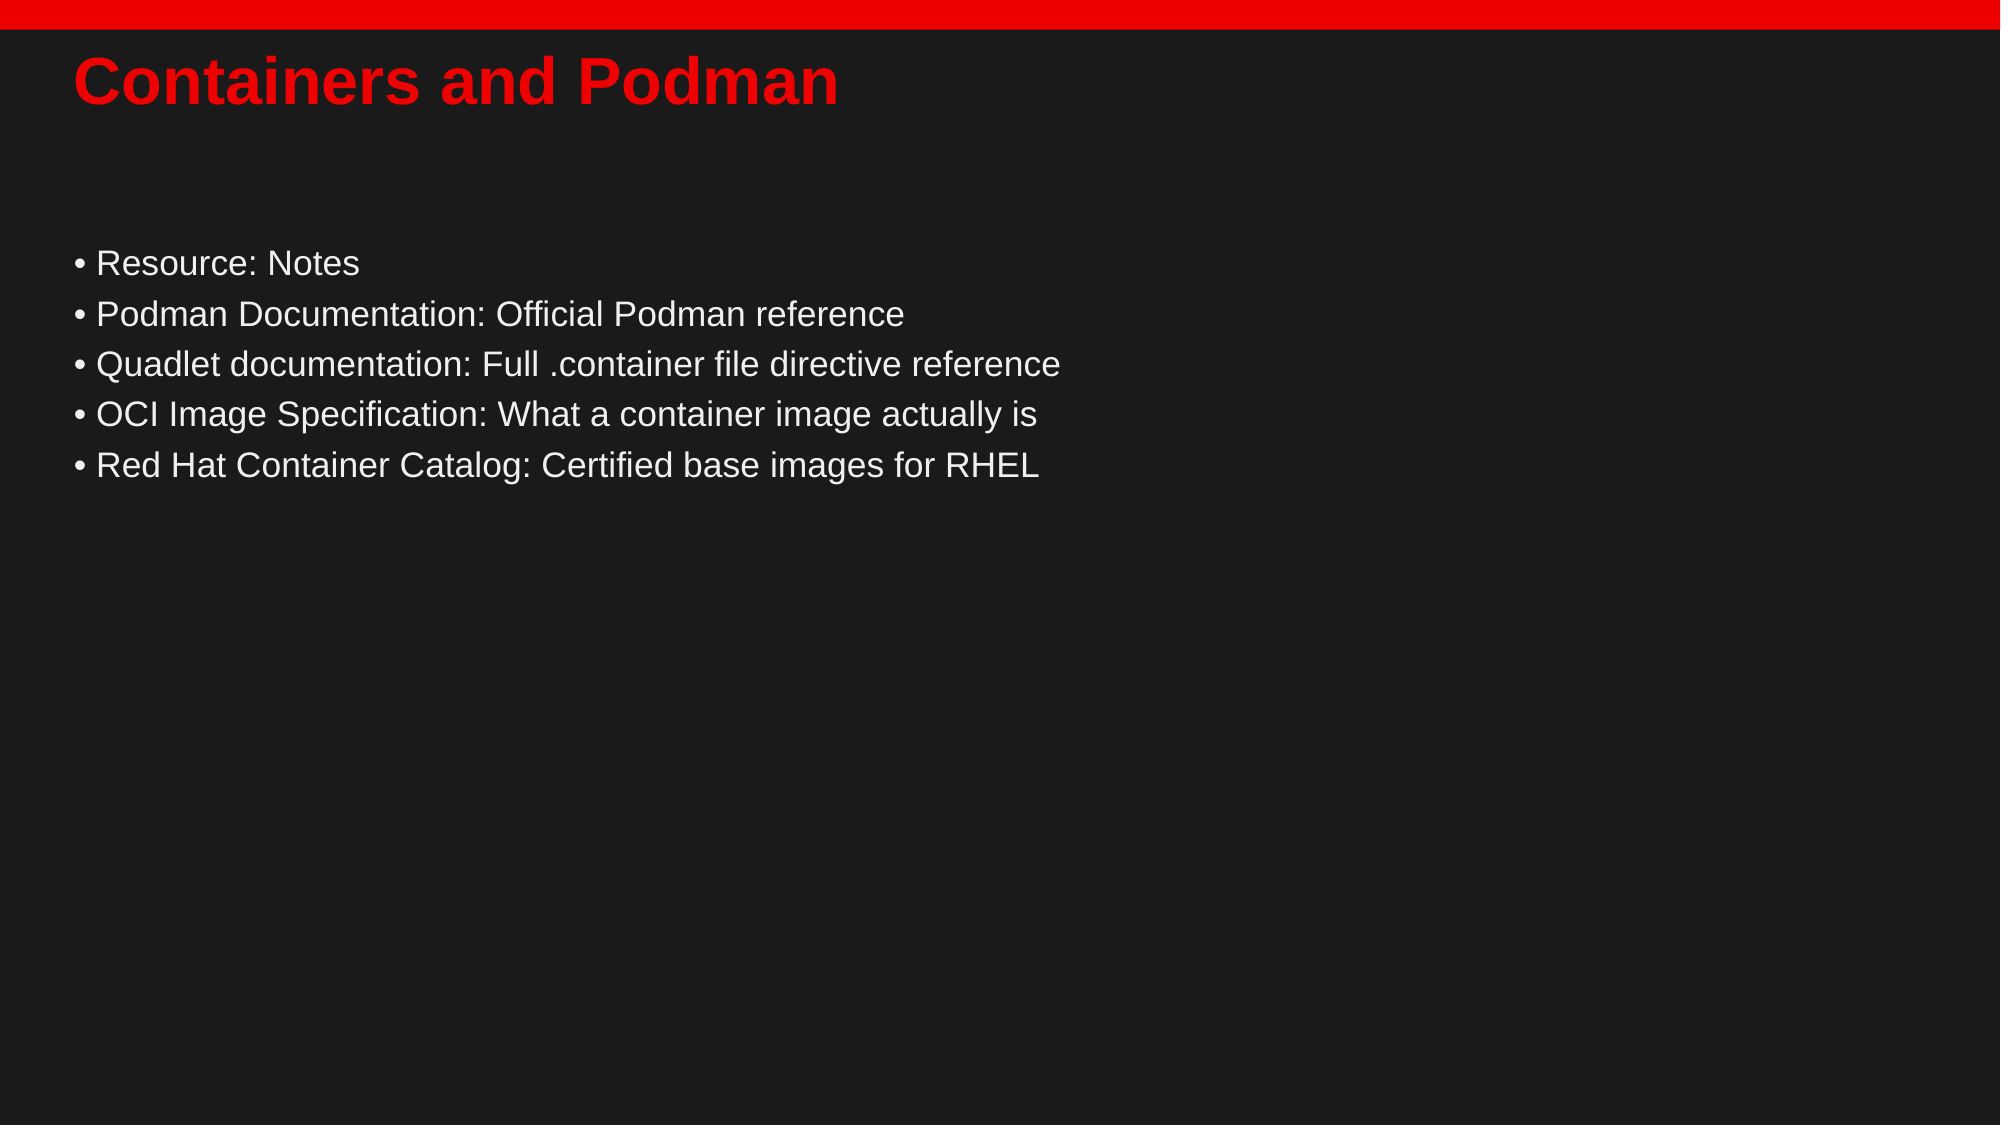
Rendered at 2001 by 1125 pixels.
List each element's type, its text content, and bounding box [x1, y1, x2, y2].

text_box [0, 0, 2001, 30]
text_box Containers and Podman [59, 36, 1942, 208]
text_box • Resource: Notes • Podman Documentation: Official Podman reference • Quadlet documentation: Full .container file directive reference • OCI Image Specification: What a container image actually is • Red Hat Container Catalog: Certified base images for RHEL [59, 236, 1942, 1037]
